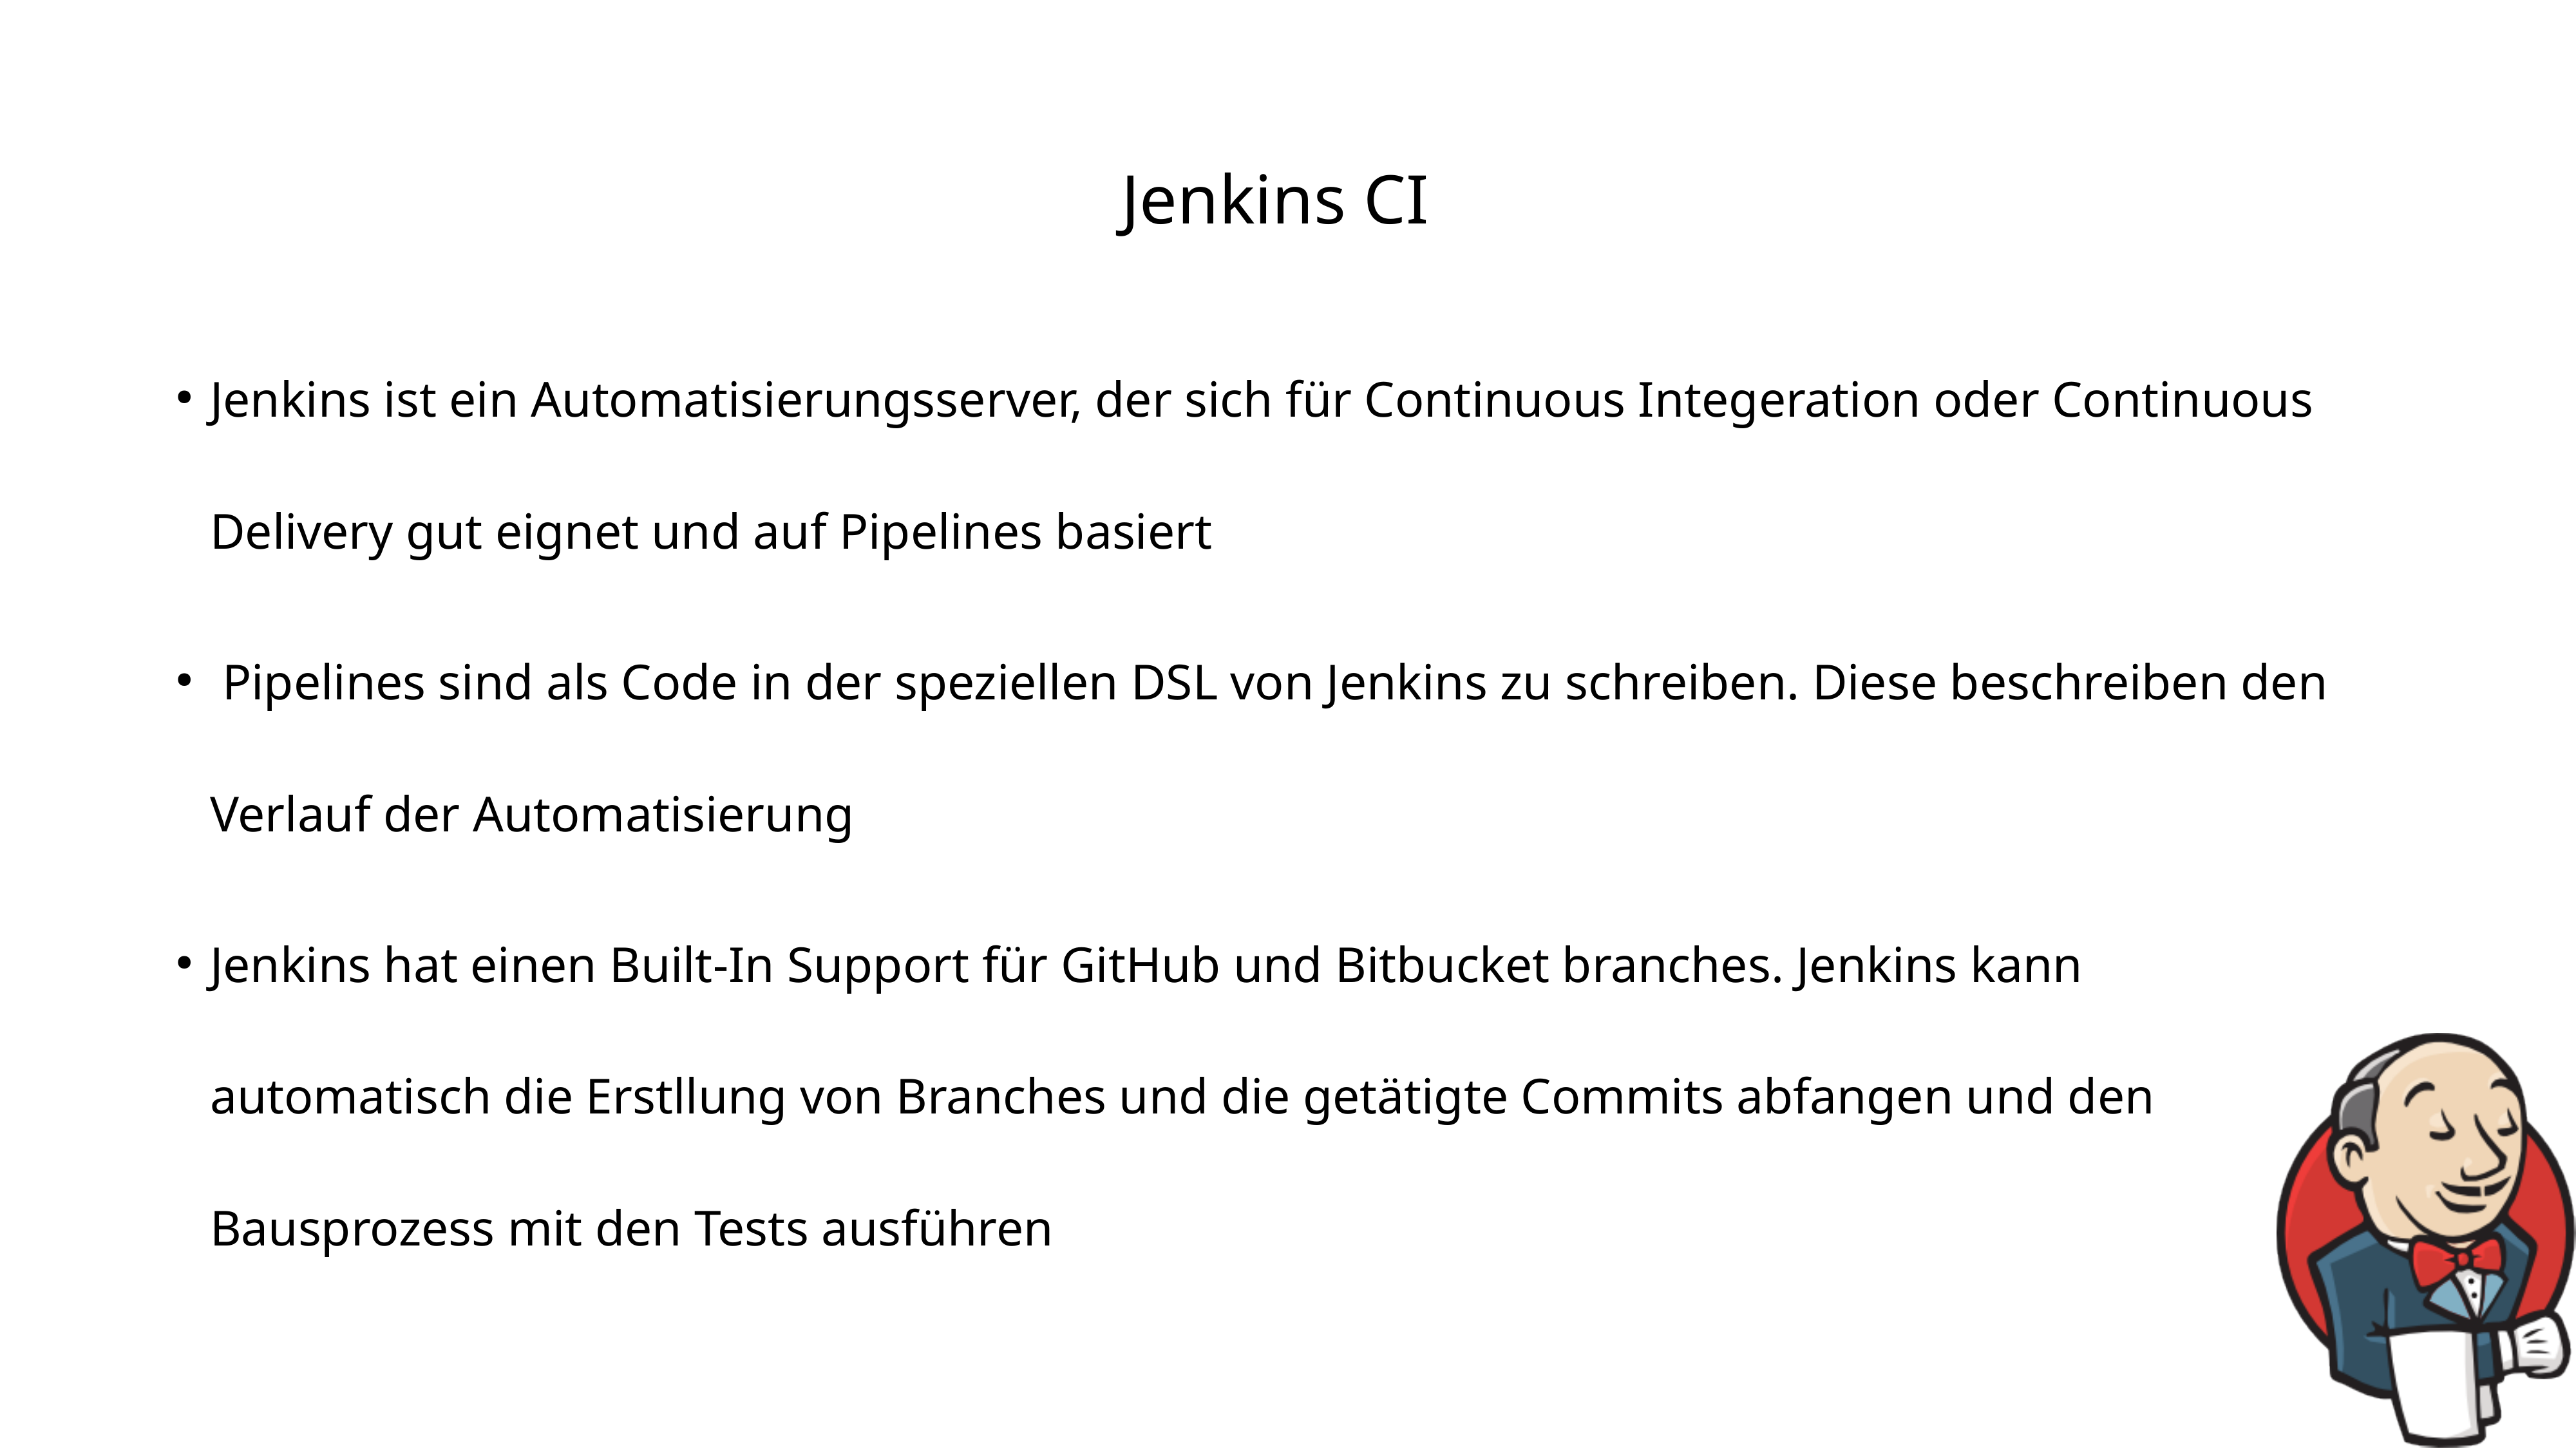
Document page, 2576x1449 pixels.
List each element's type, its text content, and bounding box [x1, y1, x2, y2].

list Jenkins ist ein Automatisierungsserver, der sich für Continuous Integeration oder Continuous Delivery gut eignet und auf Pipelines basiert Pipelines sind als Code in der speziellen DSL von Jenkins zu schreiben. Diese beschreiben den Verlauf der Automatisierung Jenkins hat einen Built-In Support für GitHub und Bitbucket branches. Jenkins kann automatisch die Erstllung von Branches und die getätigte Commits abfangen und den Bausprozess mit den Tests ausführen [164, 299, 2377, 1372]
title Jenkins CI [116, 77, 2435, 319]
picture [2277, 1033, 2576, 1448]
